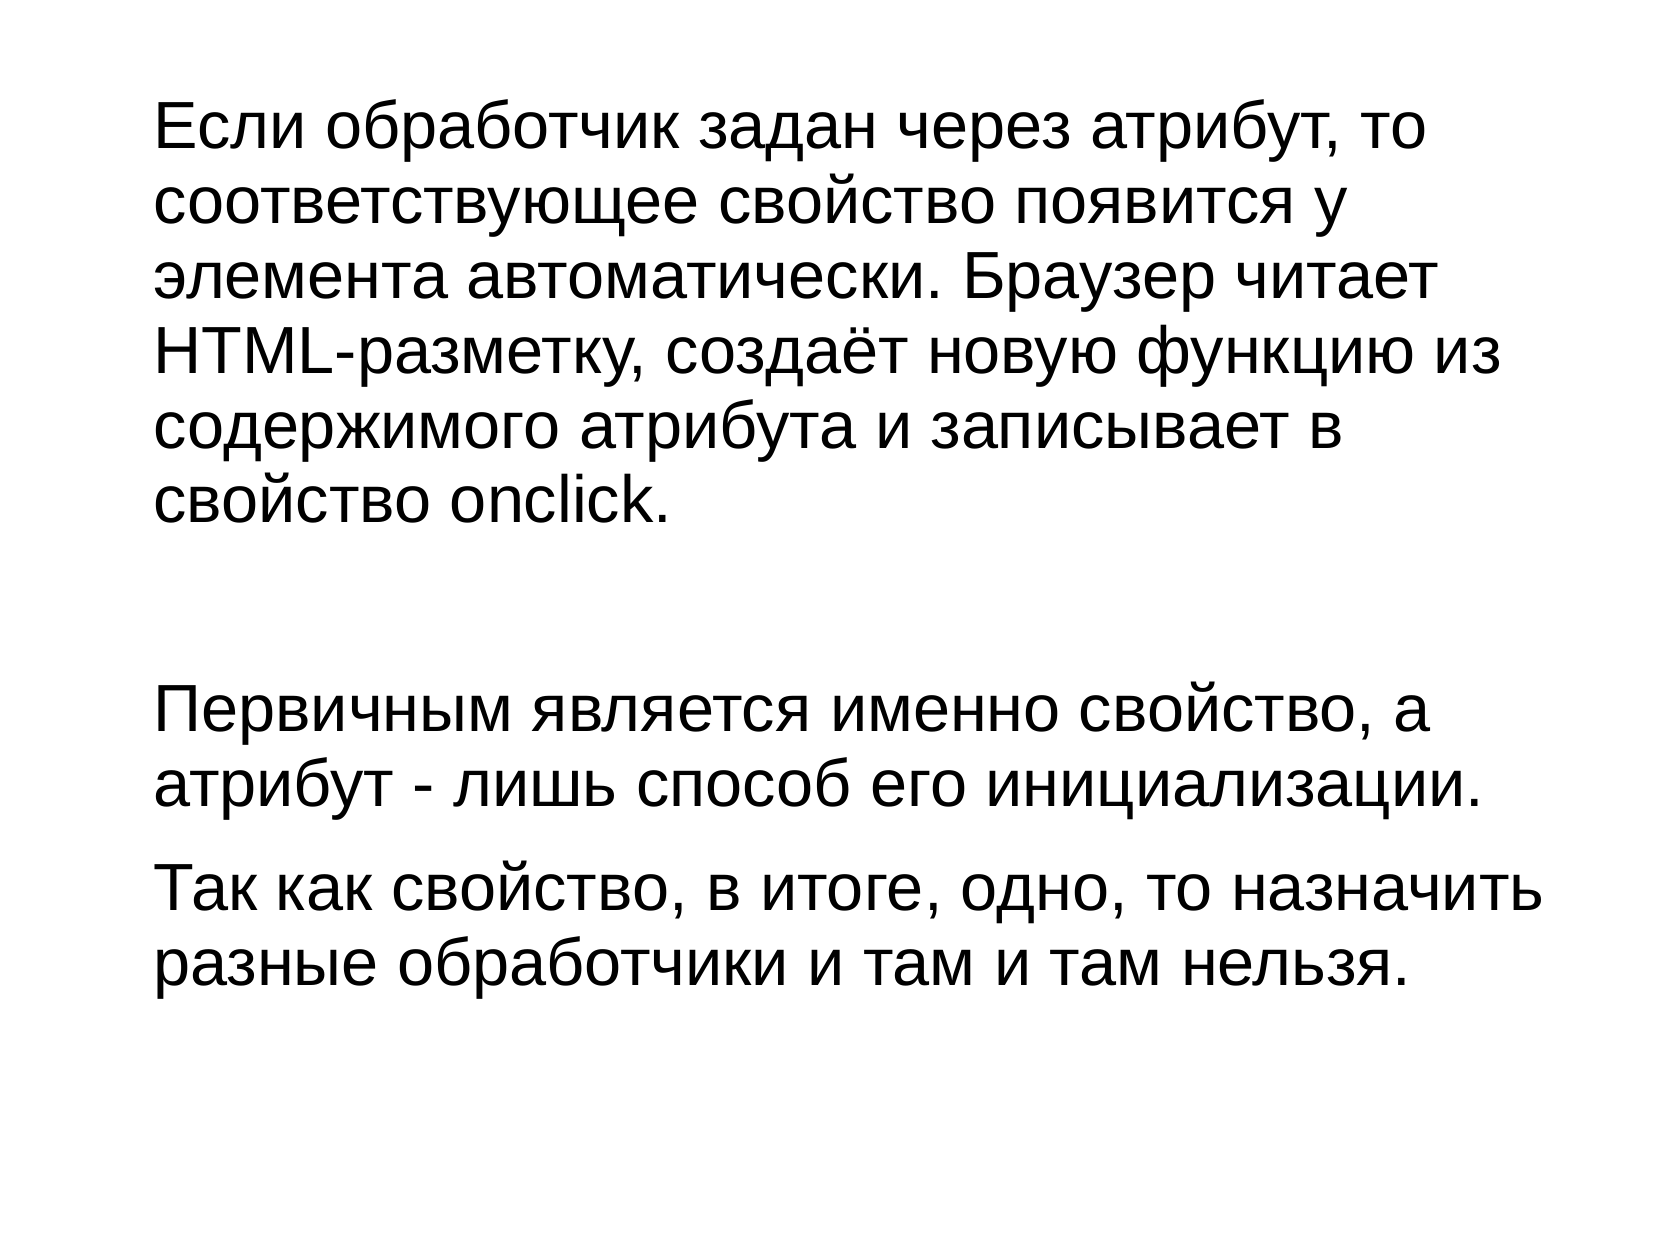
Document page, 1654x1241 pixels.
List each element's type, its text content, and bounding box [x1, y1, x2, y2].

list Если обработчик задан через атрибут, то соответствующее свойство появится у элемента автоматически. Браузер читает HTML-разметку, создаёт новую функцию из содержимого атрибута и записывает в свойство onclick. Первичным является именно свойство, а атрибут - лишь способ его инициализации. Так как свойство, в итоге, одно, то назначить разные обработчики и там и там нельзя. [82, 88, 1571, 1109]
